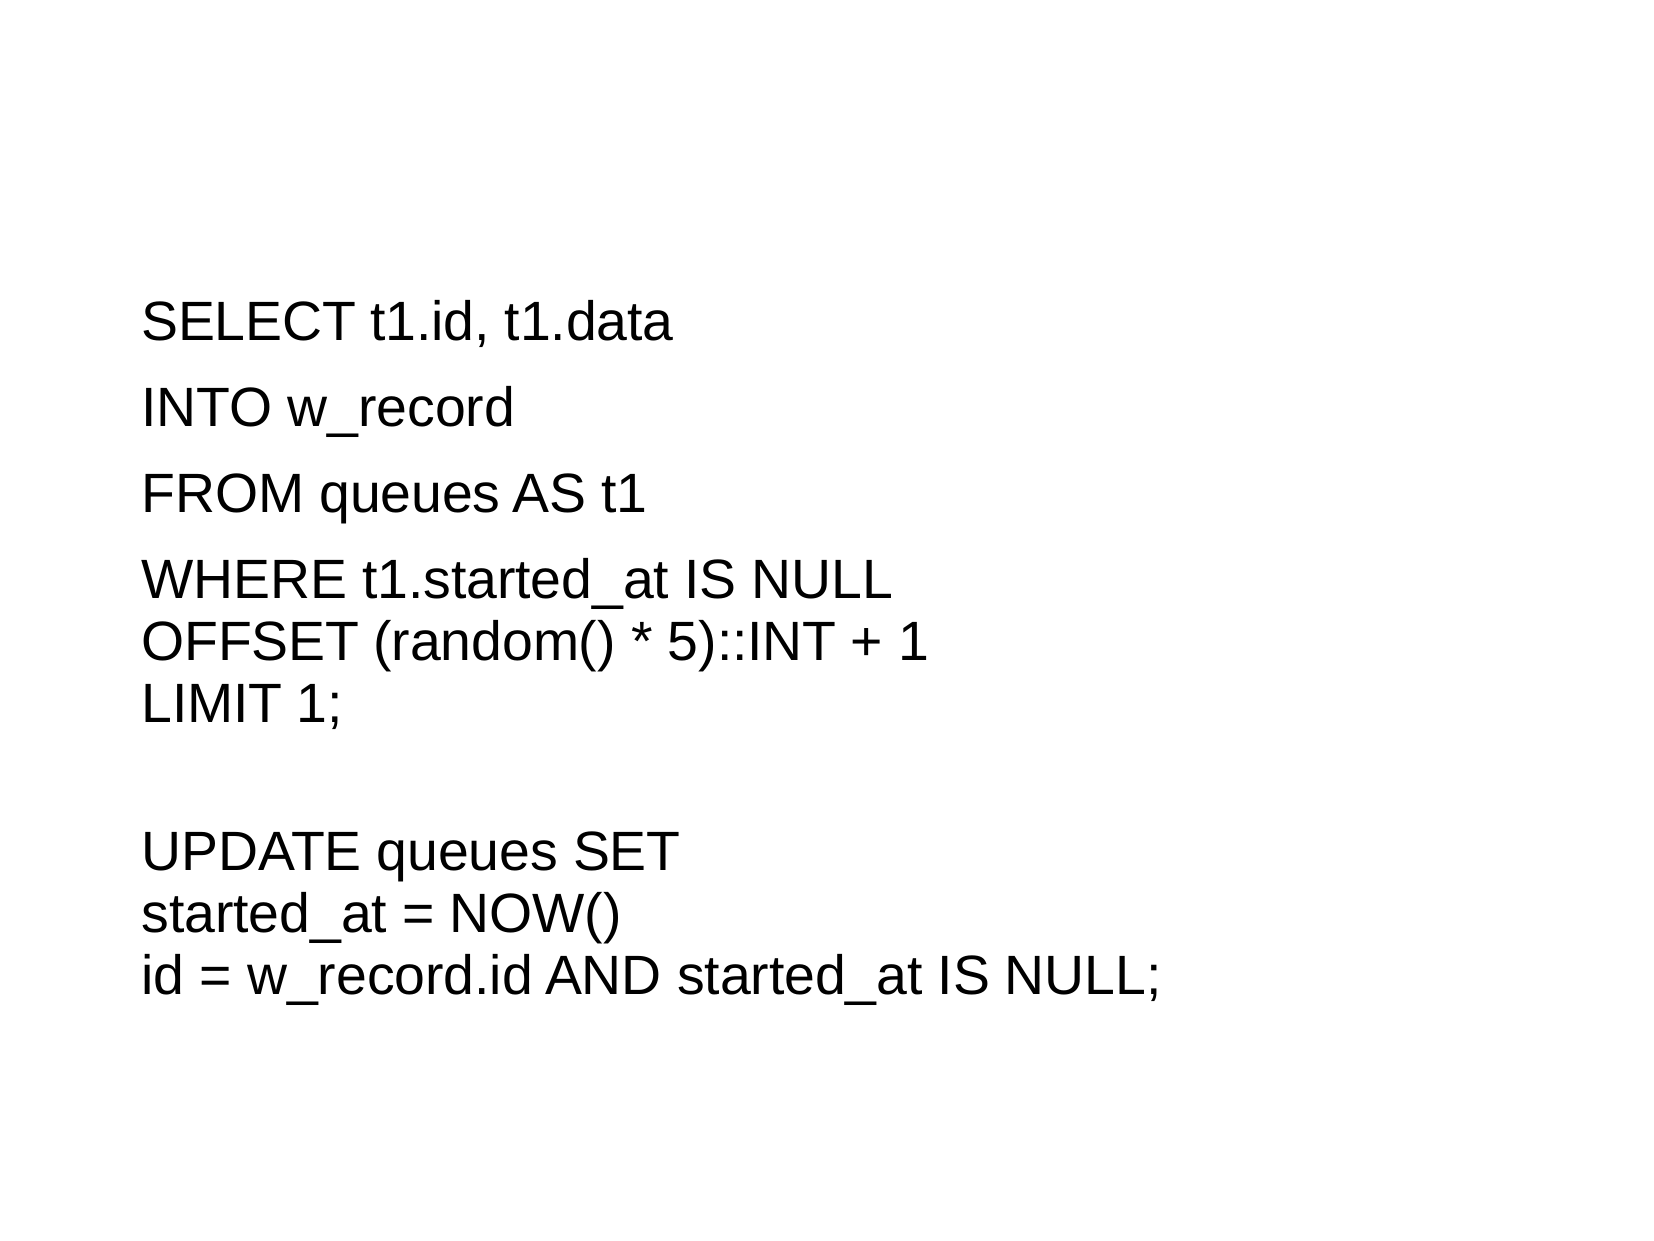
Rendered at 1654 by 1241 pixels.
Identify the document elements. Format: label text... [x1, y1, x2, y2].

list SELECT t1.id, t1.data INTO w_record FROM queues AS t1 WHERE t1.started_at IS NULL OFFSET (random() * 5)::INT + 1 LIMIT 1; UPDATE queues SET started_at = NOW() id = w_record.id AND started_at IS NULL; [82, 290, 1571, 1010]
